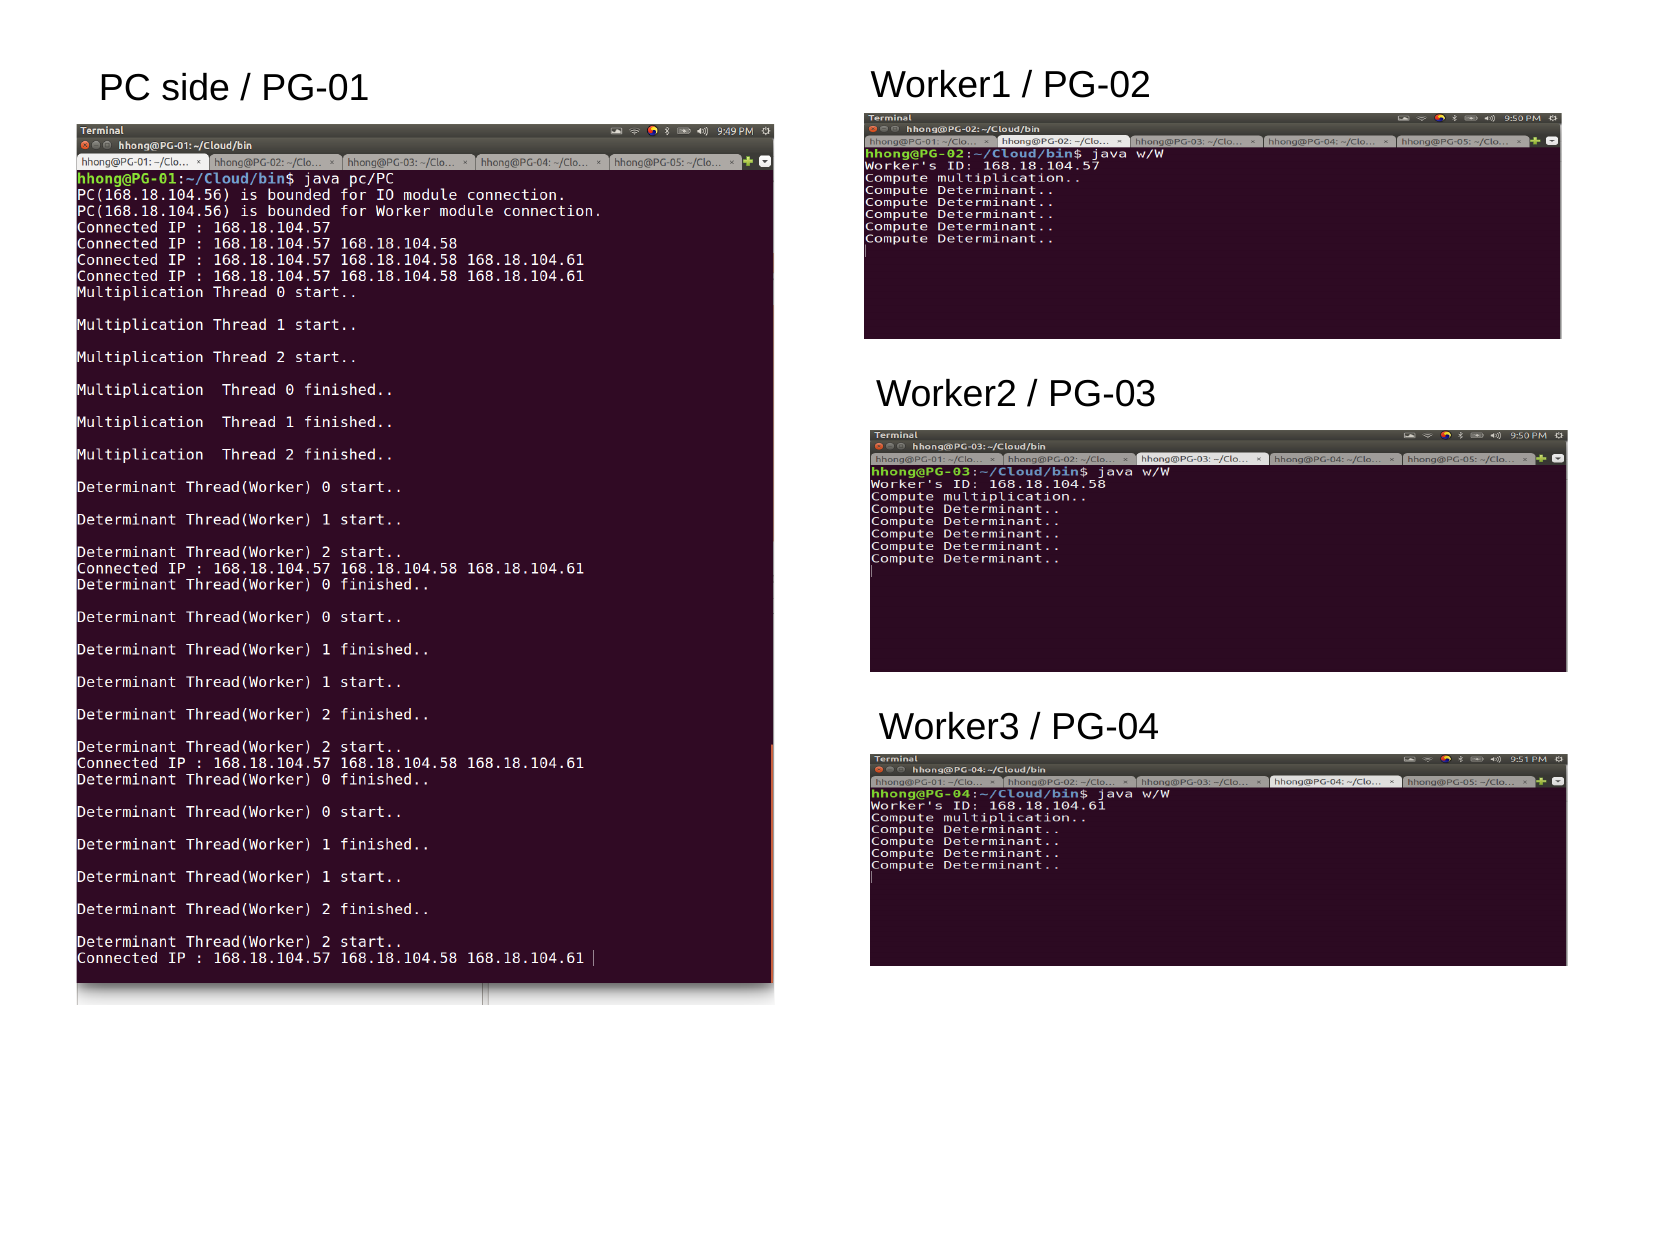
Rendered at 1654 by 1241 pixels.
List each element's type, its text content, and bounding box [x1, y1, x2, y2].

text_box Worker3 / PG-04 [864, 698, 1420, 755]
picture [864, 113, 1562, 339]
picture [76, 124, 775, 1005]
picture [870, 430, 1568, 672]
text_box PC side / PG-01 [84, 59, 640, 117]
picture [870, 754, 1568, 966]
text_box Worker1 / PG-02 [855, 56, 1411, 114]
text_box Worker2 / PG-03 [861, 365, 1417, 423]
